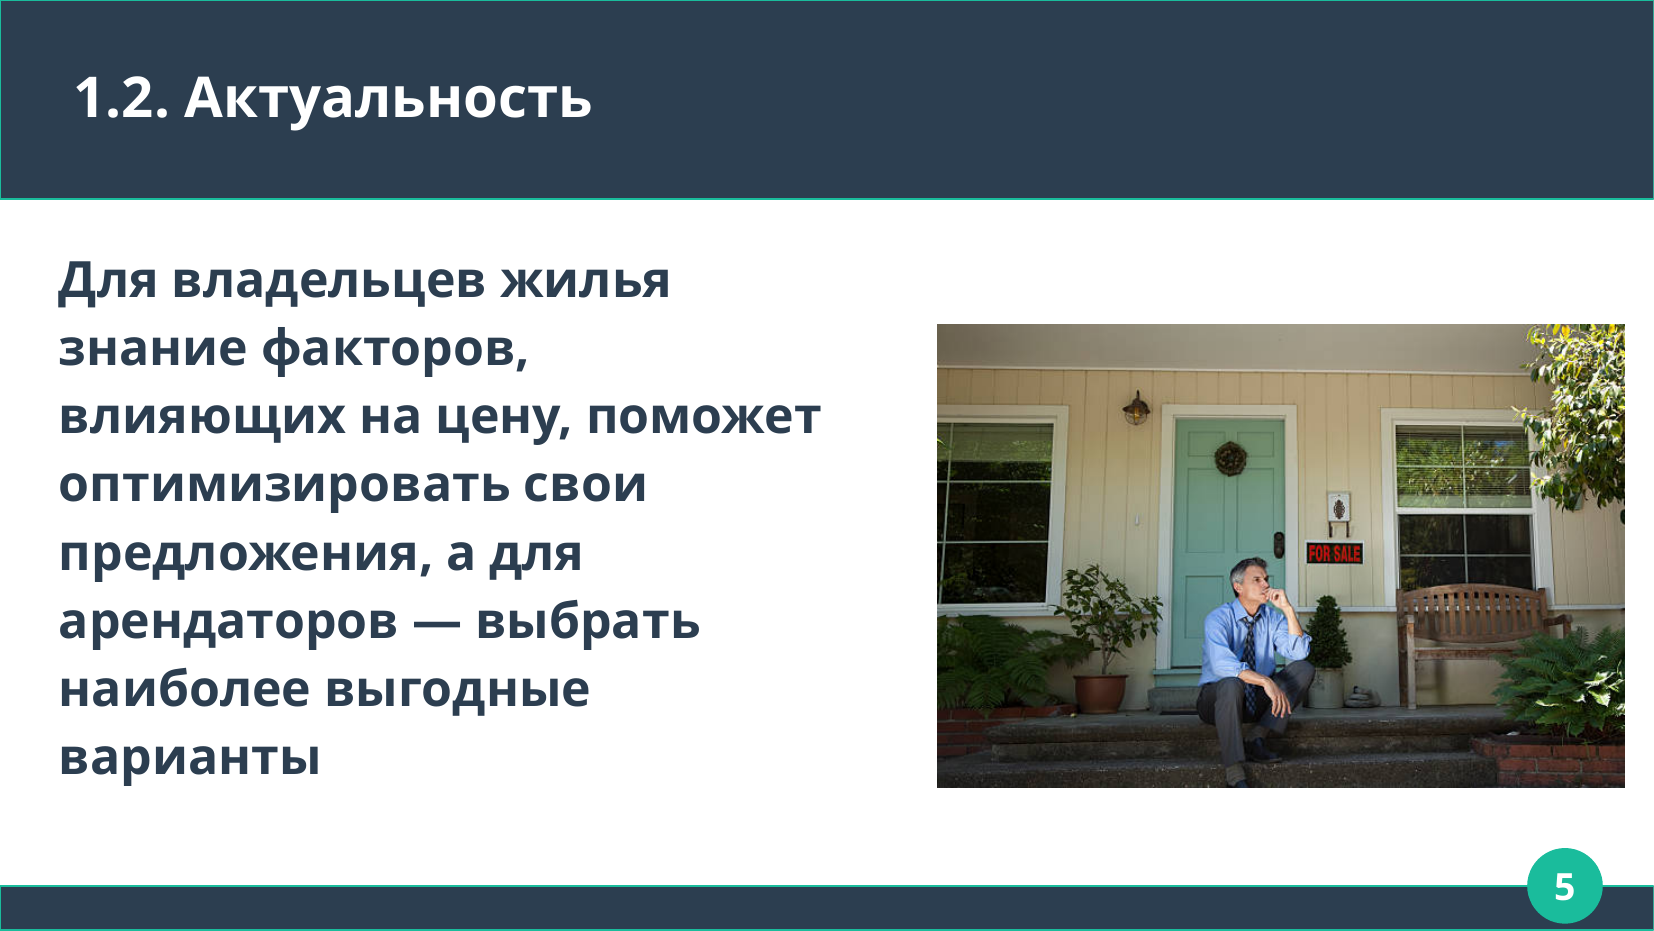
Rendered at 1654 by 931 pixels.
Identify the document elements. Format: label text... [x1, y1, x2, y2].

title 1.2. Актуальность [59, 37, 1595, 156]
picture [937, 324, 1625, 789]
list Для владельцев жилья знание факторов, влияющих на цену, поможет оптимизировать свои предложения, а для арендаторов — выбрать наиболее выгодные варианты [59, 243, 827, 864]
